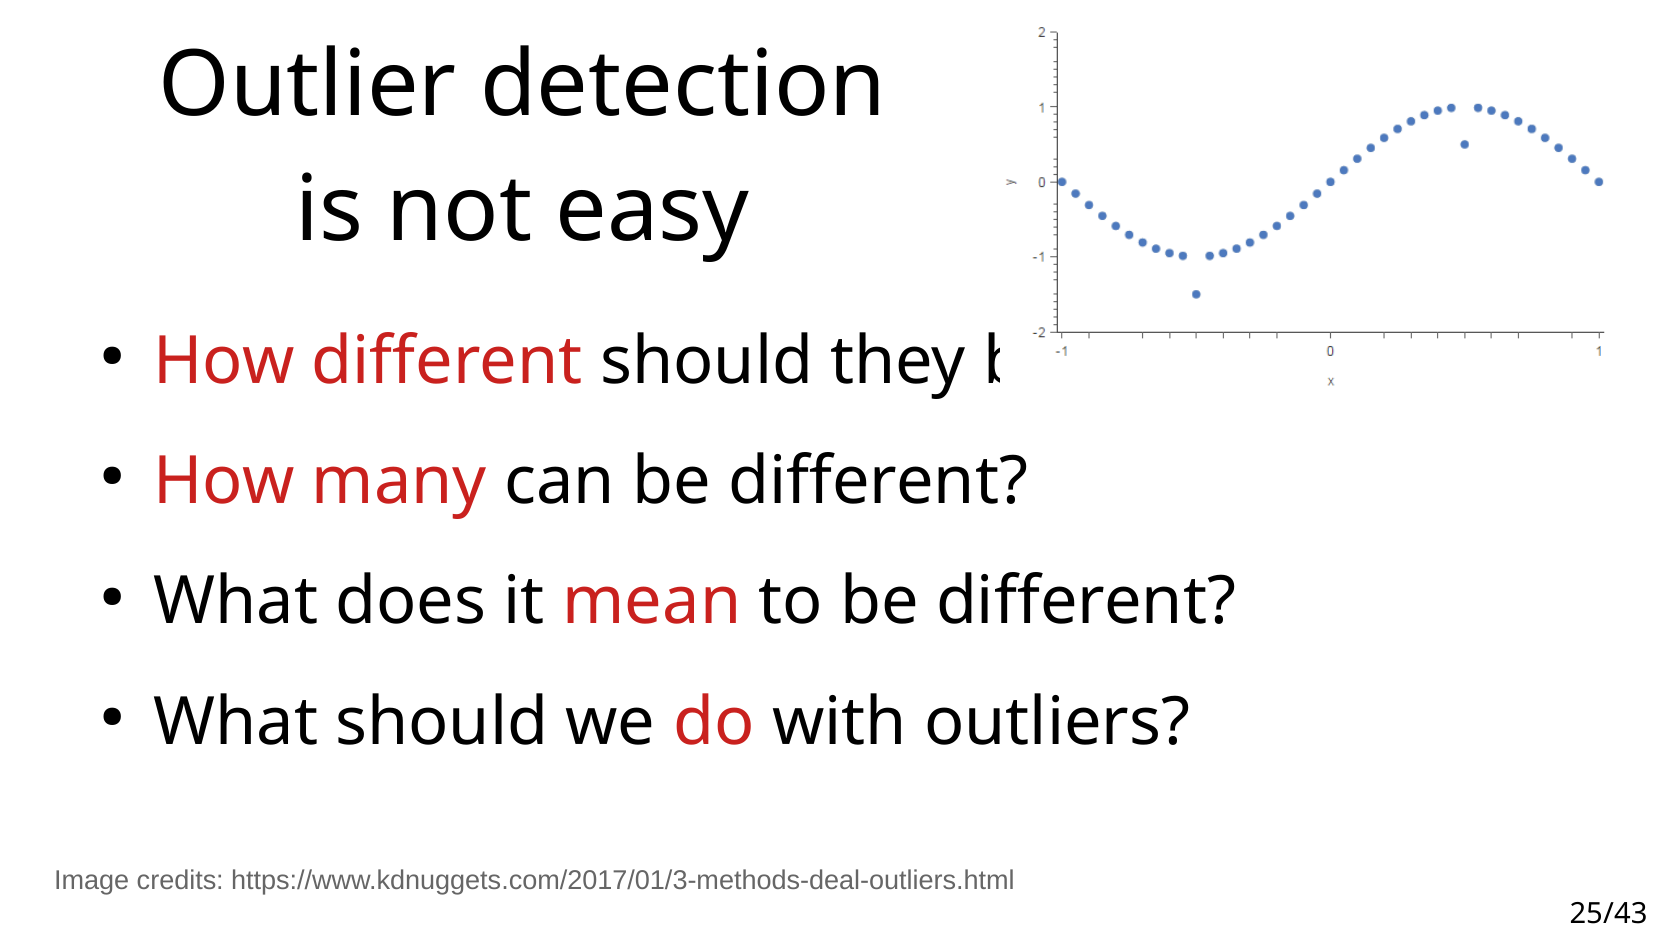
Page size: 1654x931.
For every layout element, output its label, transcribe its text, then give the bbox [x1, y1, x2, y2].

text_box Image credits: https://www.kdnuggets.com/2017/01/3-methods-deal-outliers.html [39, 857, 1156, 915]
title Outlier detection is not easy [45, 13, 1001, 272]
list How different should they be? How many can be different? What does it mean to be different? What should we do with outliers? [82, 312, 1571, 852]
picture [1000, 14, 1613, 391]
